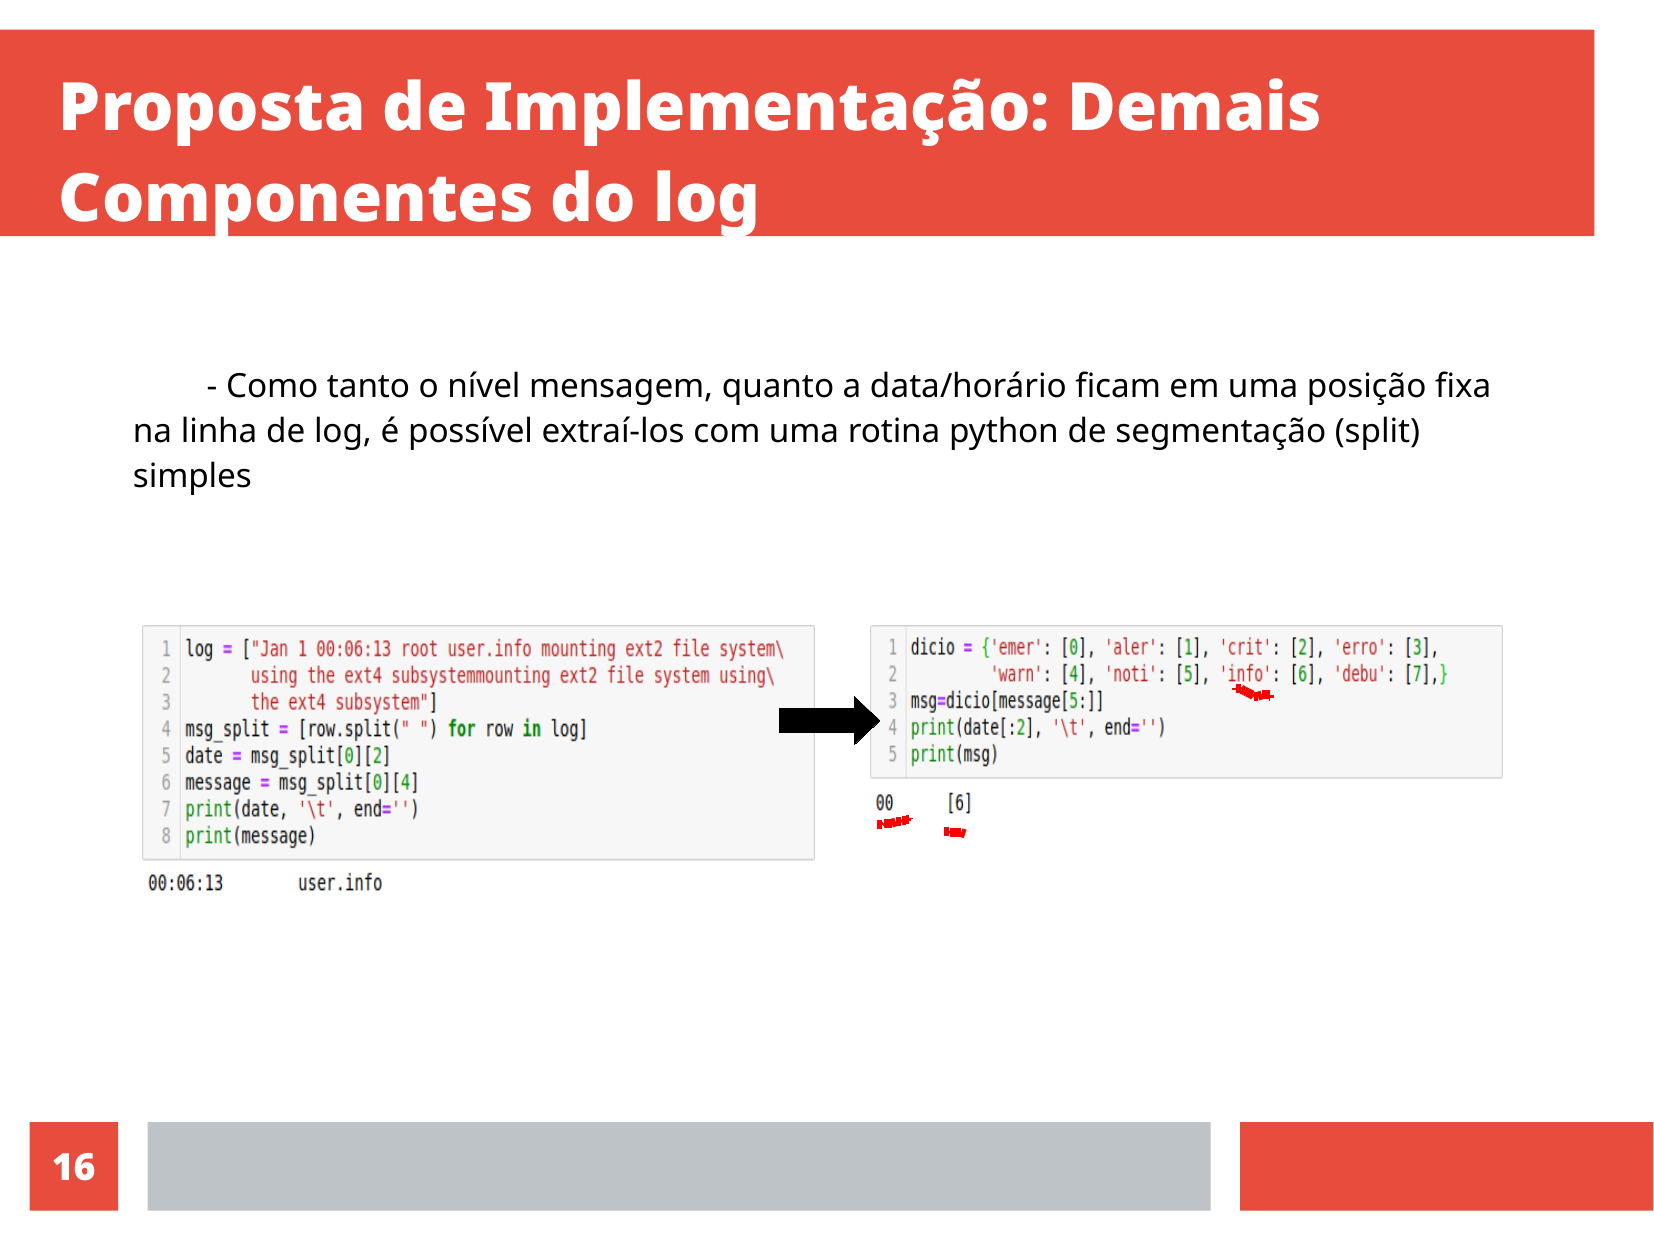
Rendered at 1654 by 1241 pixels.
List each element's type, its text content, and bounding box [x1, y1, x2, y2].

text_box [779, 696, 880, 745]
title Proposta de Implementação: Demais Componentes do log [59, 59, 1595, 207]
picture [141, 625, 815, 900]
text_box - Como tanto o nível mensagem, quanto a data/horário ficam em uma posição fixa na linha de log, é possível extraí-los com uma rotina python de segmentação (split) simples [118, 354, 1536, 761]
picture [868, 625, 1506, 823]
